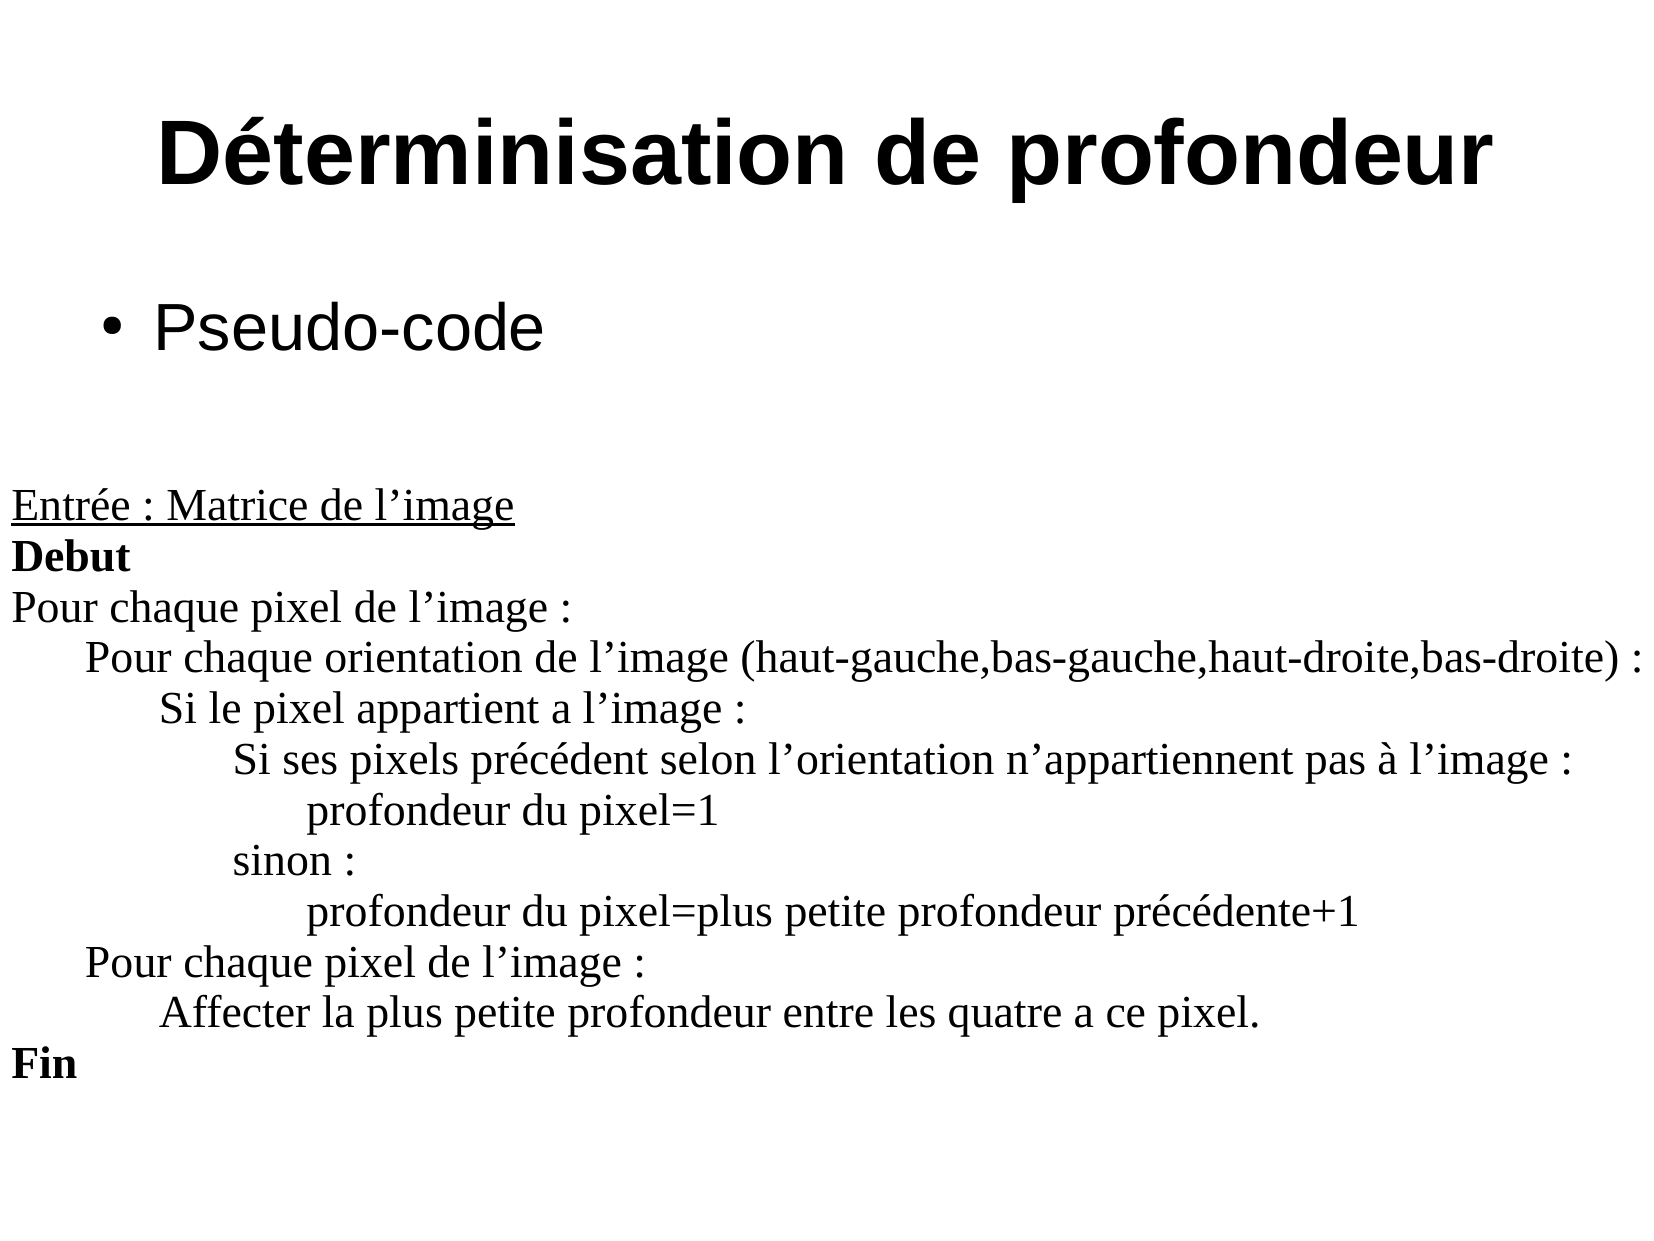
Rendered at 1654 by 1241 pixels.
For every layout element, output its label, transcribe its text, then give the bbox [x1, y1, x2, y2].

title Déterminisation de profondeur [82, 49, 1571, 257]
list Pseudo-code [82, 290, 1571, 378]
text_box Entrée : Matrice de l’image Debut Pour chaque pixel de l’image : Pour chaque orientation de l’image (haut-gauche,bas-gauche,haut-droite,bas-droite) : Si le pixel appartient a l’image : Si ses pixels précédent selon l’orientation n’appartiennent pas à l’image : profondeur du pixel=1 sinon : profondeur du pixel=plus petite profondeur précédente+1 Pour chaque pixel de l’image : Affecter la plus petite profondeur entre les quatre a ce pixel. Fin [0, 472, 1654, 1097]
